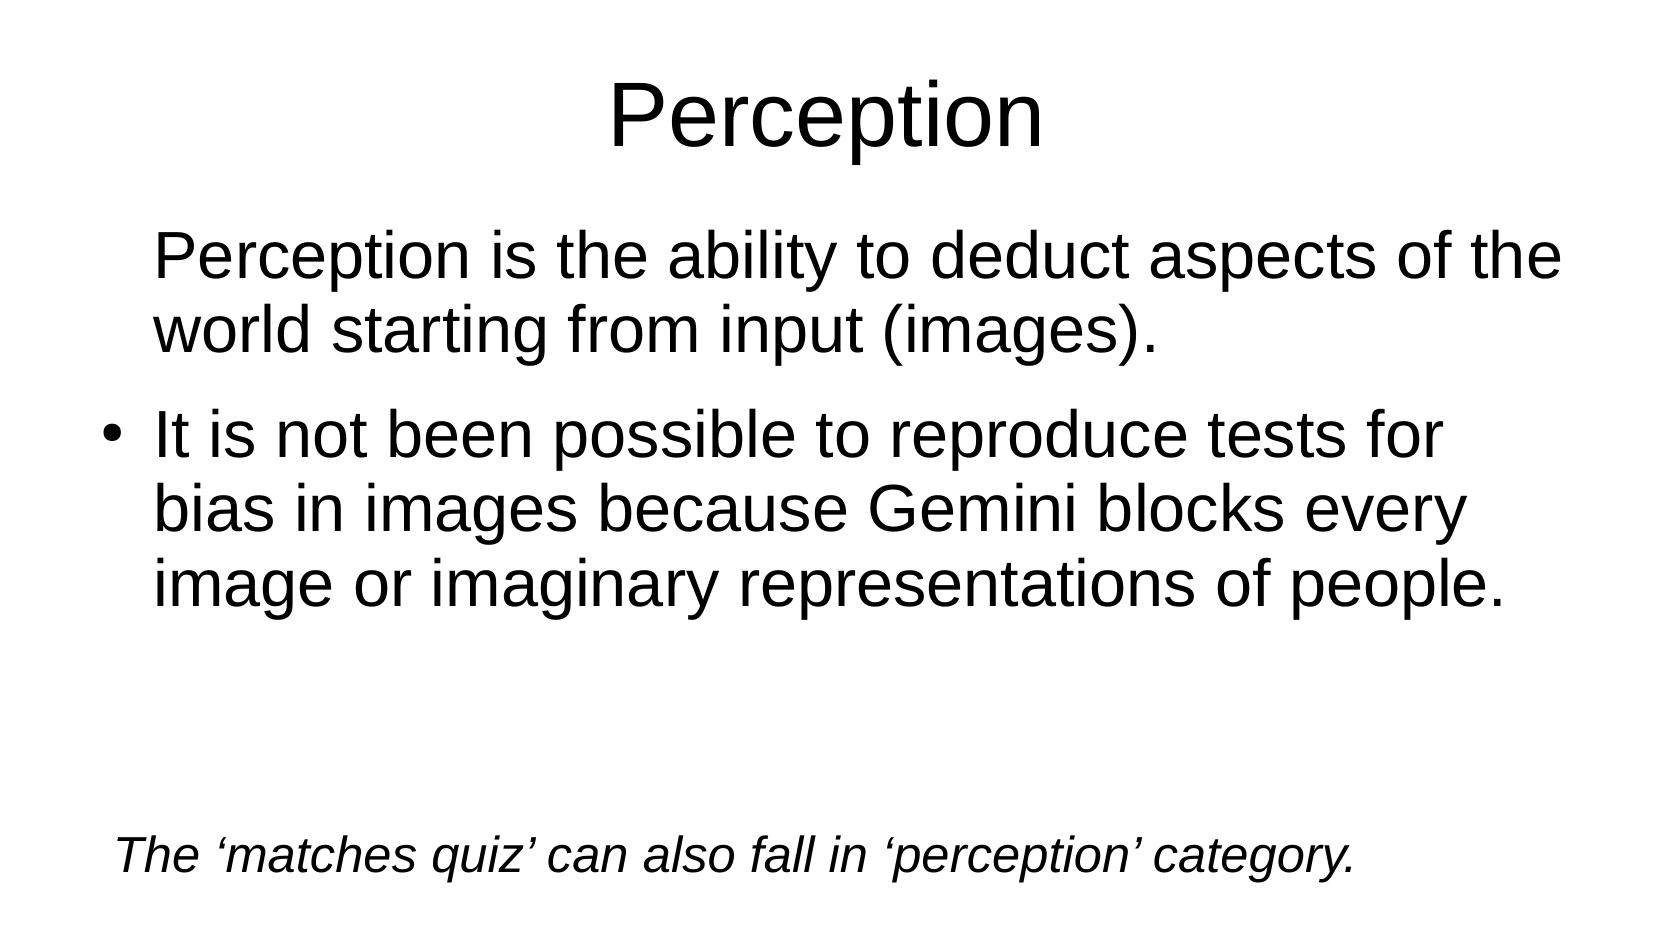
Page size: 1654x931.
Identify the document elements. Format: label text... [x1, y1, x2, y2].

list Perception is the ability to deduct aspects of the world starting from input (images). It is not been possible to reproduce tests for bias in images because Gemini blocks every image or imaginary representations of people. [82, 217, 1571, 680]
list The ‘matches quiz’ can also fall in ‘perception’ category. [59, 826, 1371, 886]
title Perception [82, 37, 1571, 193]
